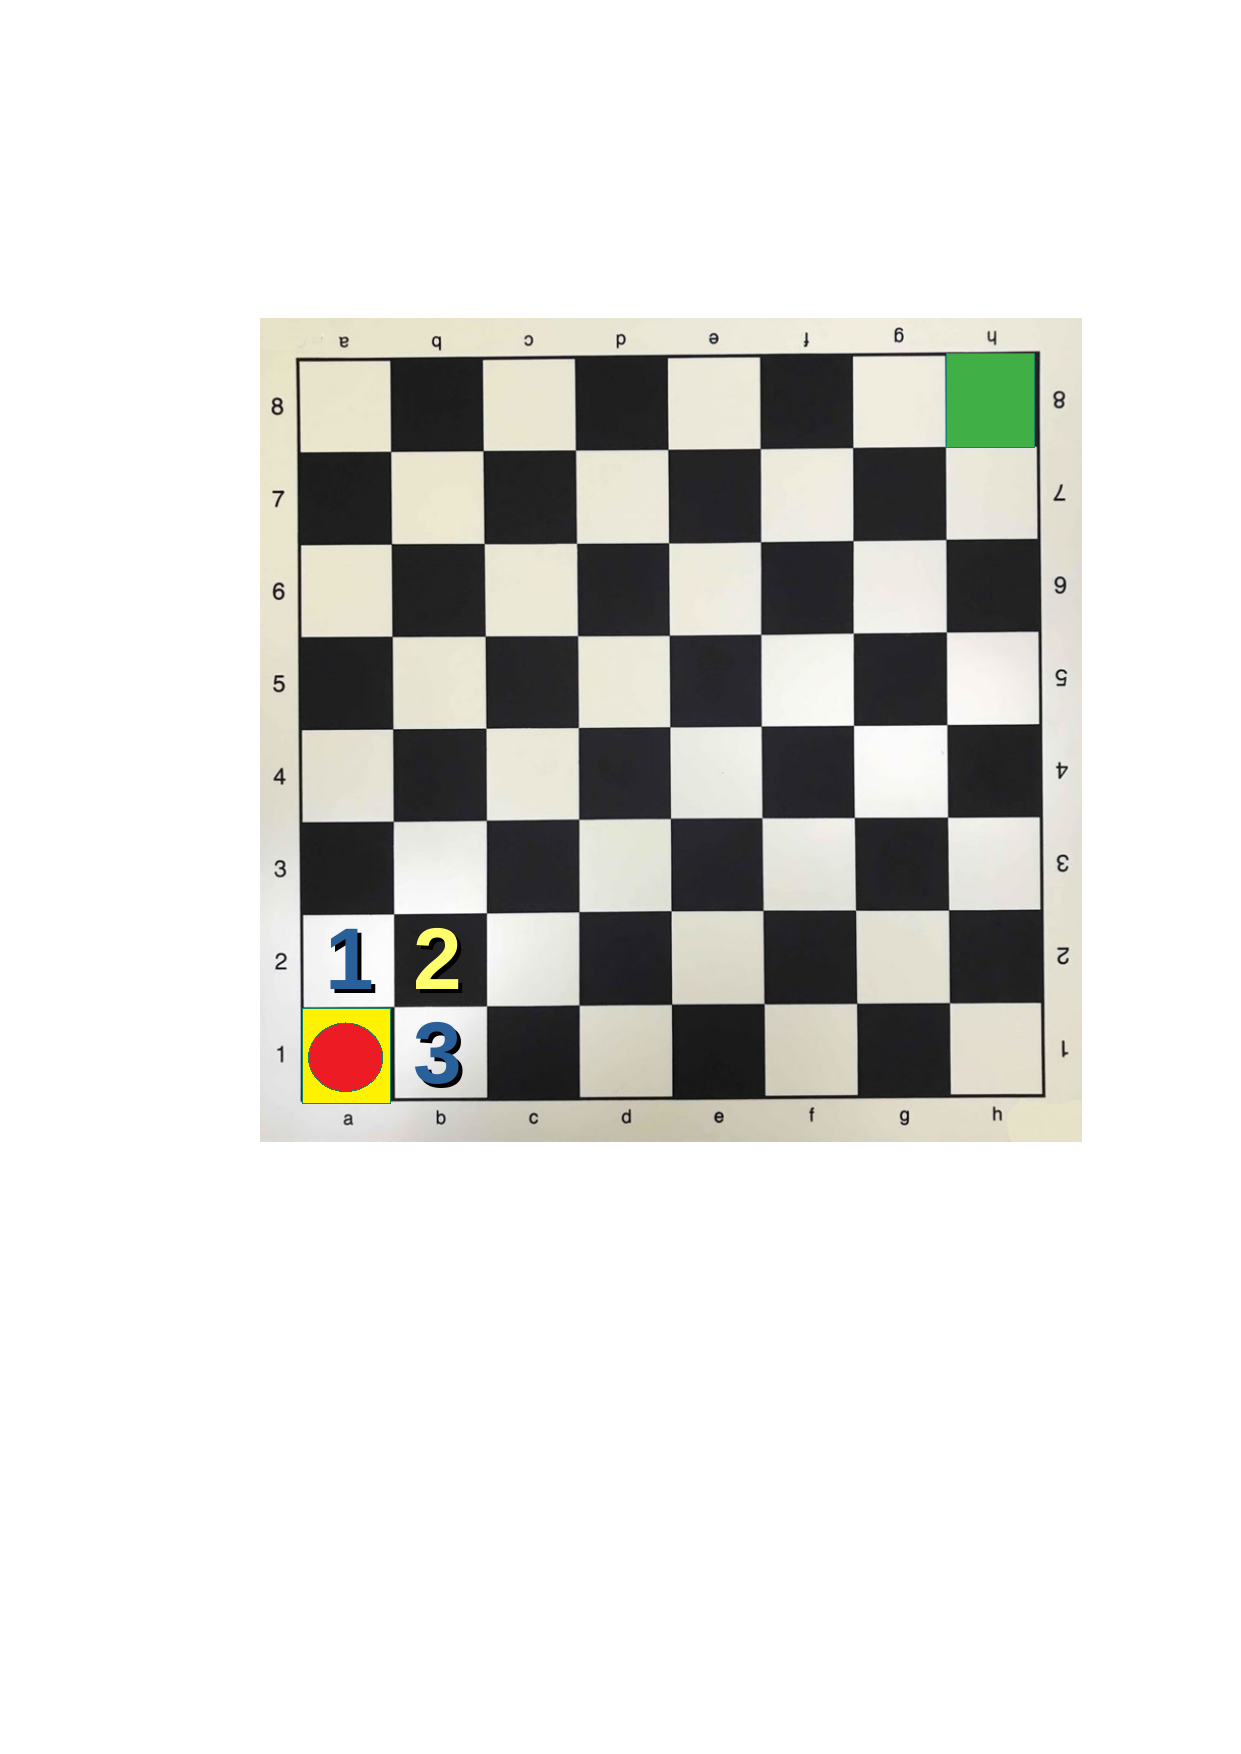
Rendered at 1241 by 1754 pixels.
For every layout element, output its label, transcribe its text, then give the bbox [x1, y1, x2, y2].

text_box 3 [399, 997, 517, 1134]
text_box 1 [310, 902, 428, 1040]
text_box [946, 353, 1035, 448]
text_box 2 [428, 902, 517, 997]
text_box [302, 1008, 391, 1104]
picture [260, 318, 1082, 1142]
